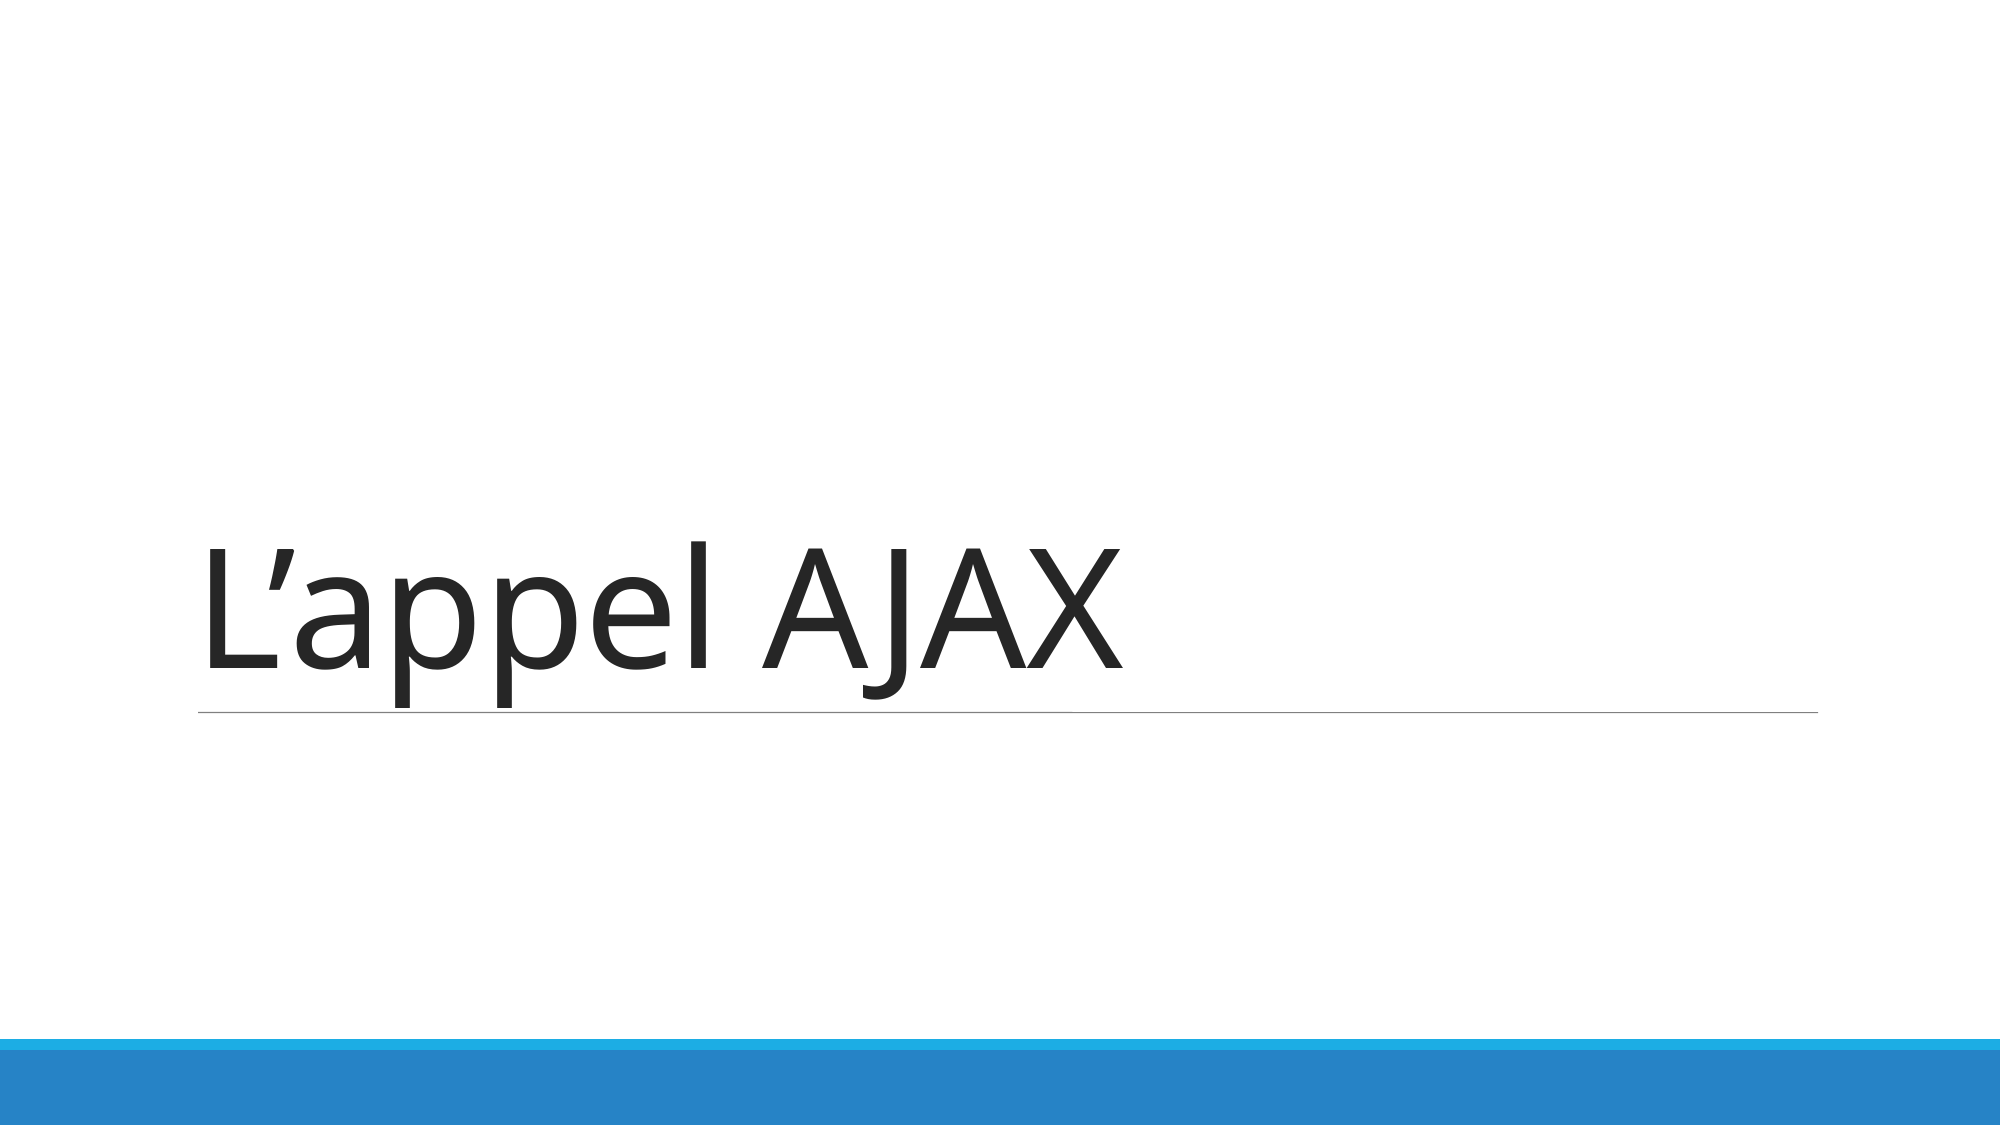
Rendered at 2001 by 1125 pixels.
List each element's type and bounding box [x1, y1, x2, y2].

title [180, 124, 1830, 710]
